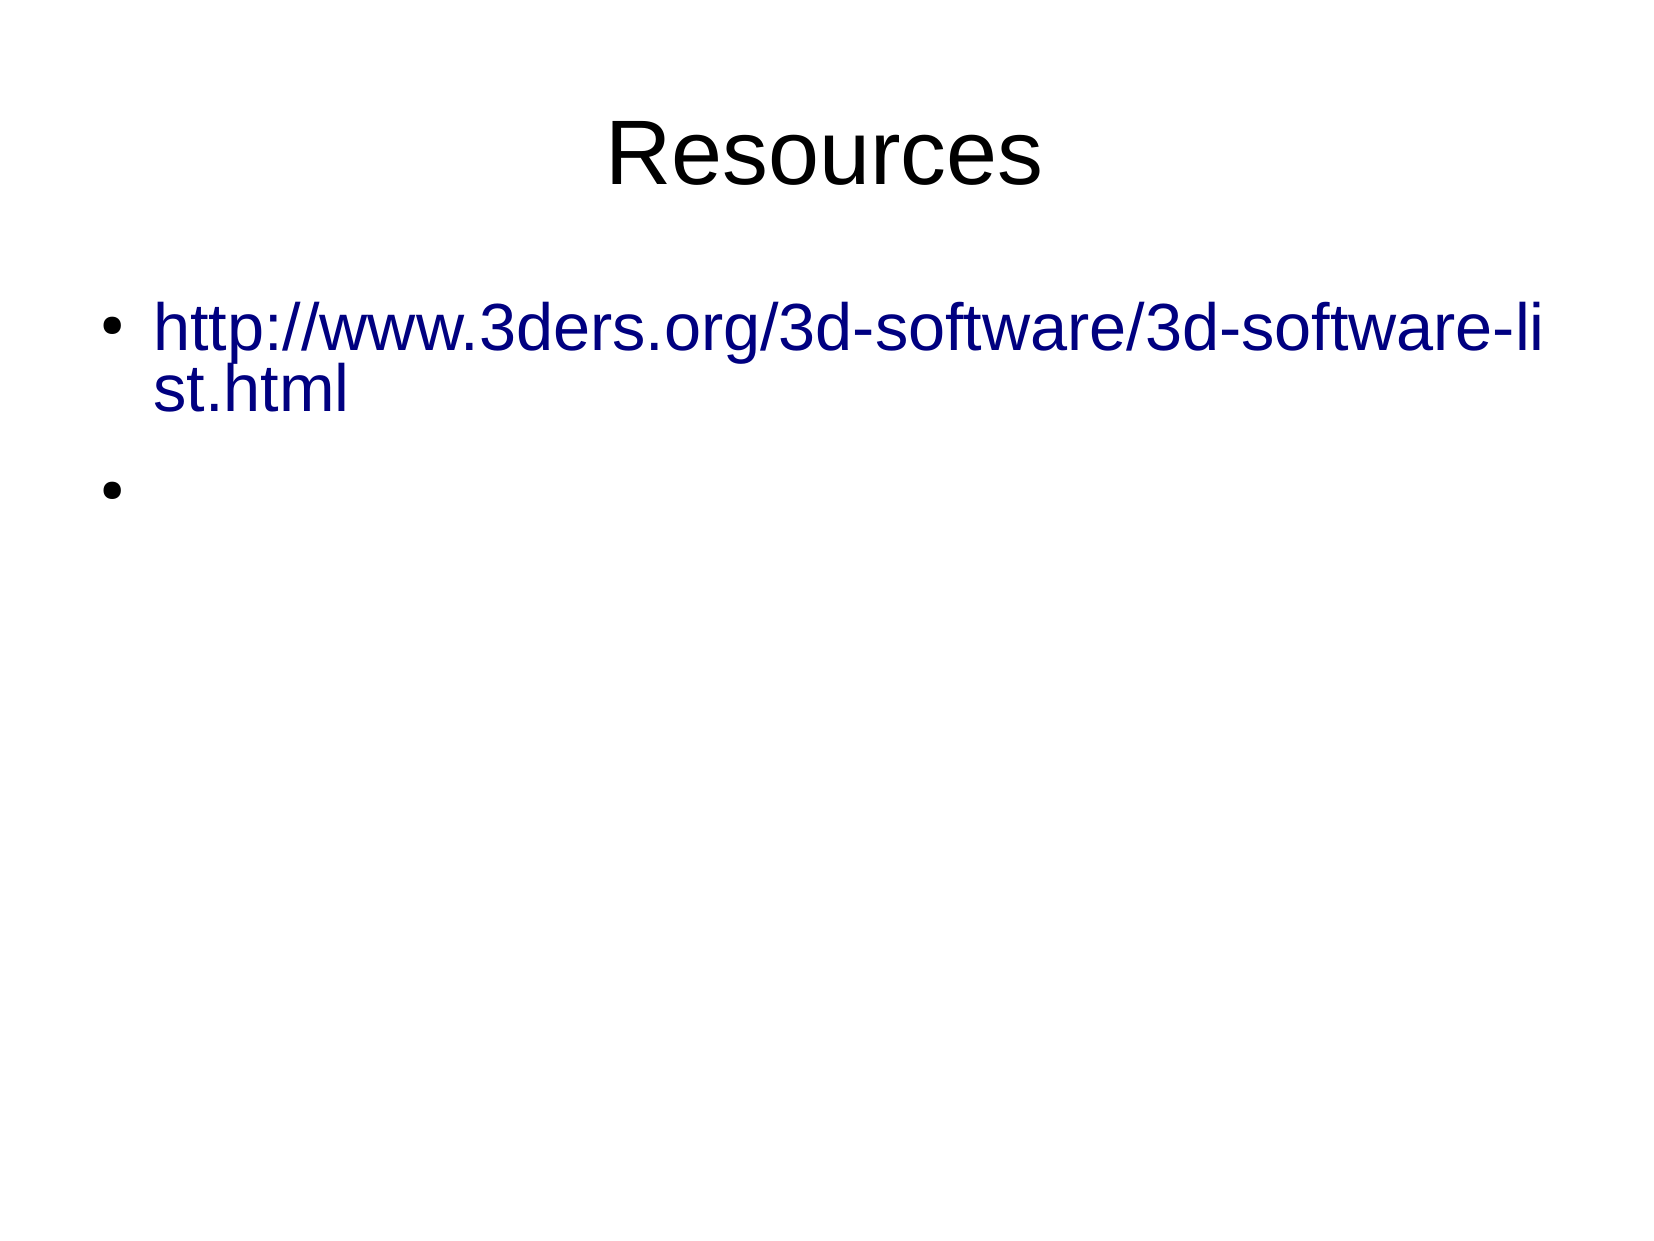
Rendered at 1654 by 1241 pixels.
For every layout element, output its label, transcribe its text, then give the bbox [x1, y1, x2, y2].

list http://www.3ders.org/3d-software/3d-software-list.html [82, 290, 1571, 1010]
title Resources [82, 49, 1571, 257]
